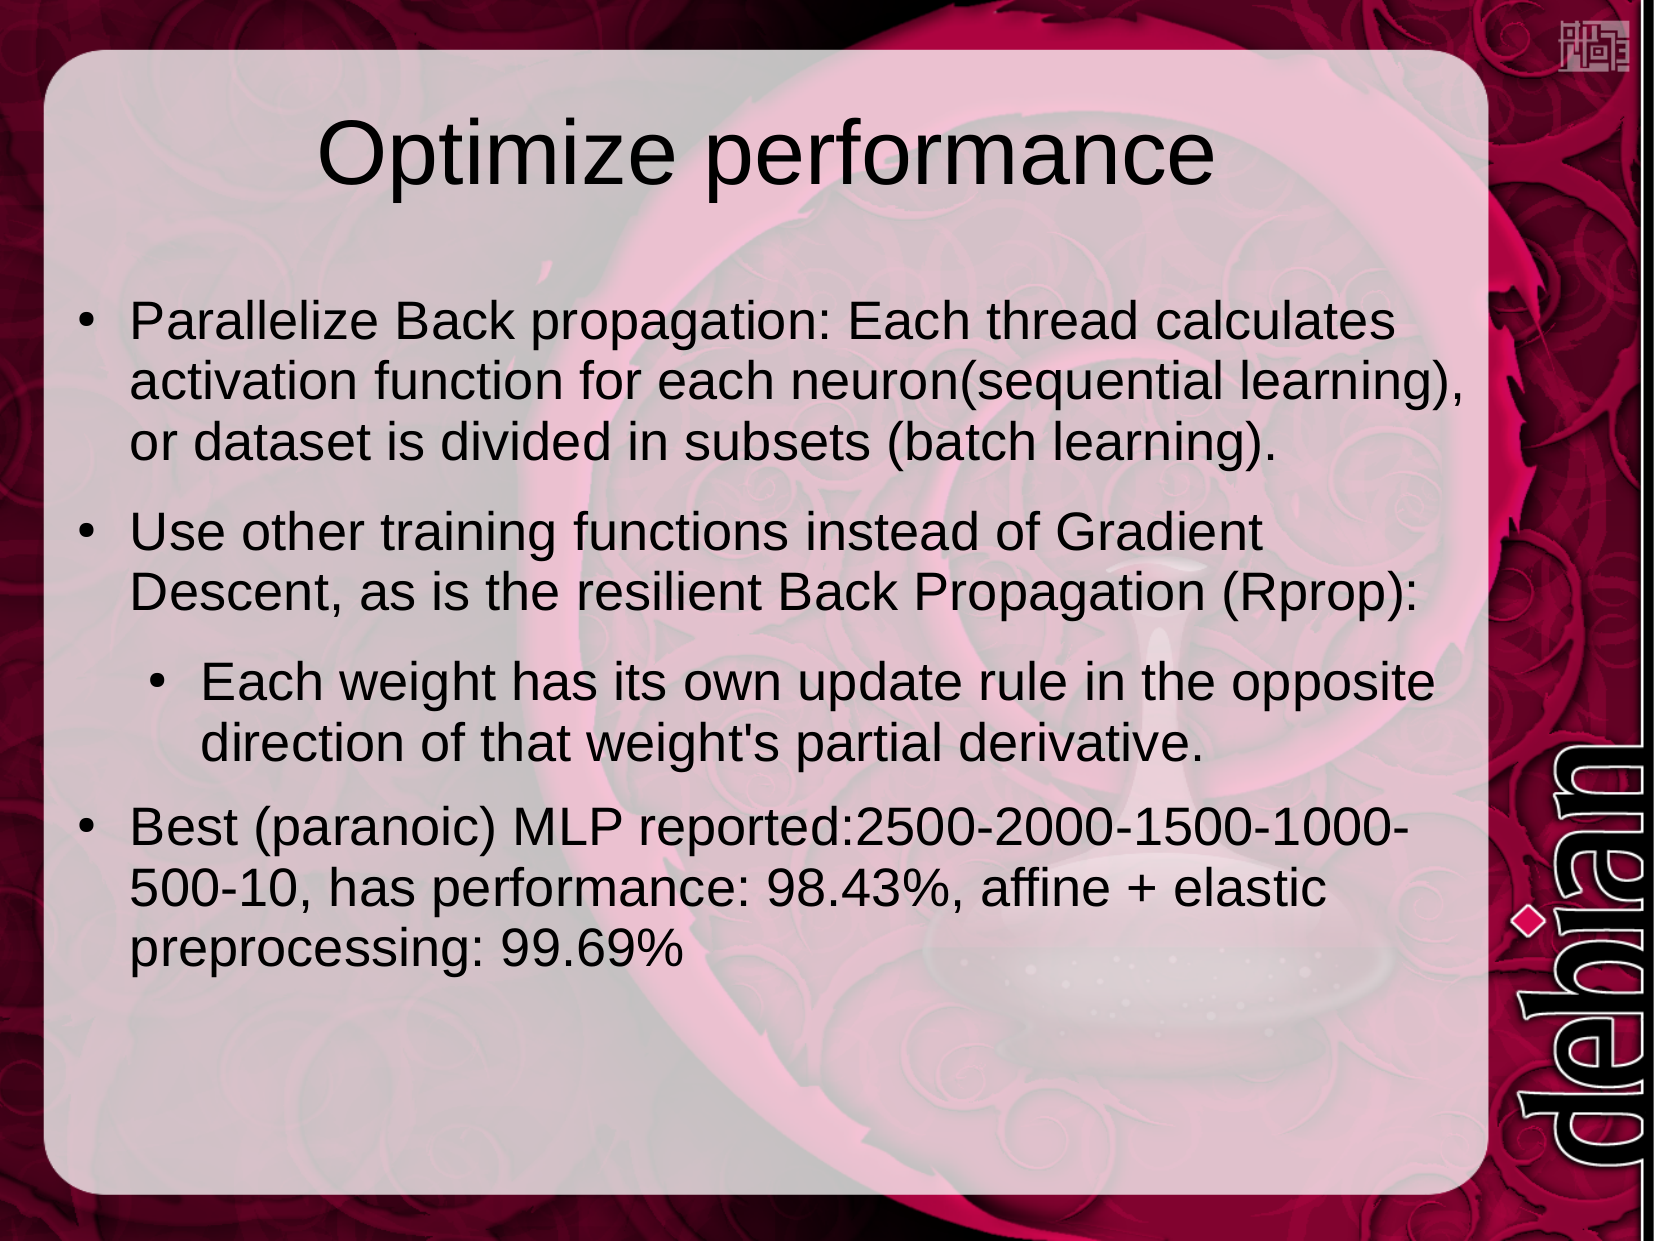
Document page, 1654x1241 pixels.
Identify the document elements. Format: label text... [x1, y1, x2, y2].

title Optimize performance [59, 49, 1477, 257]
picture [0, 0, 1654, 1241]
list Parallelize Back propagation: Each thread calculates activation function for each neuron(sequential learning), or dataset is divided in subsets (batch learning). Use other training functions instead of Gradient Descent, as is the resilient Back Propagation (Rprop): Each weight has its own update rule in the opposite direction of that weight's partial derivative. Best (paranoic) MLP reported:2500-2000-1500-1000-500-10, has performance: 98.43%, affine + elastic preprocessing: 99.69% [59, 290, 1477, 1109]
